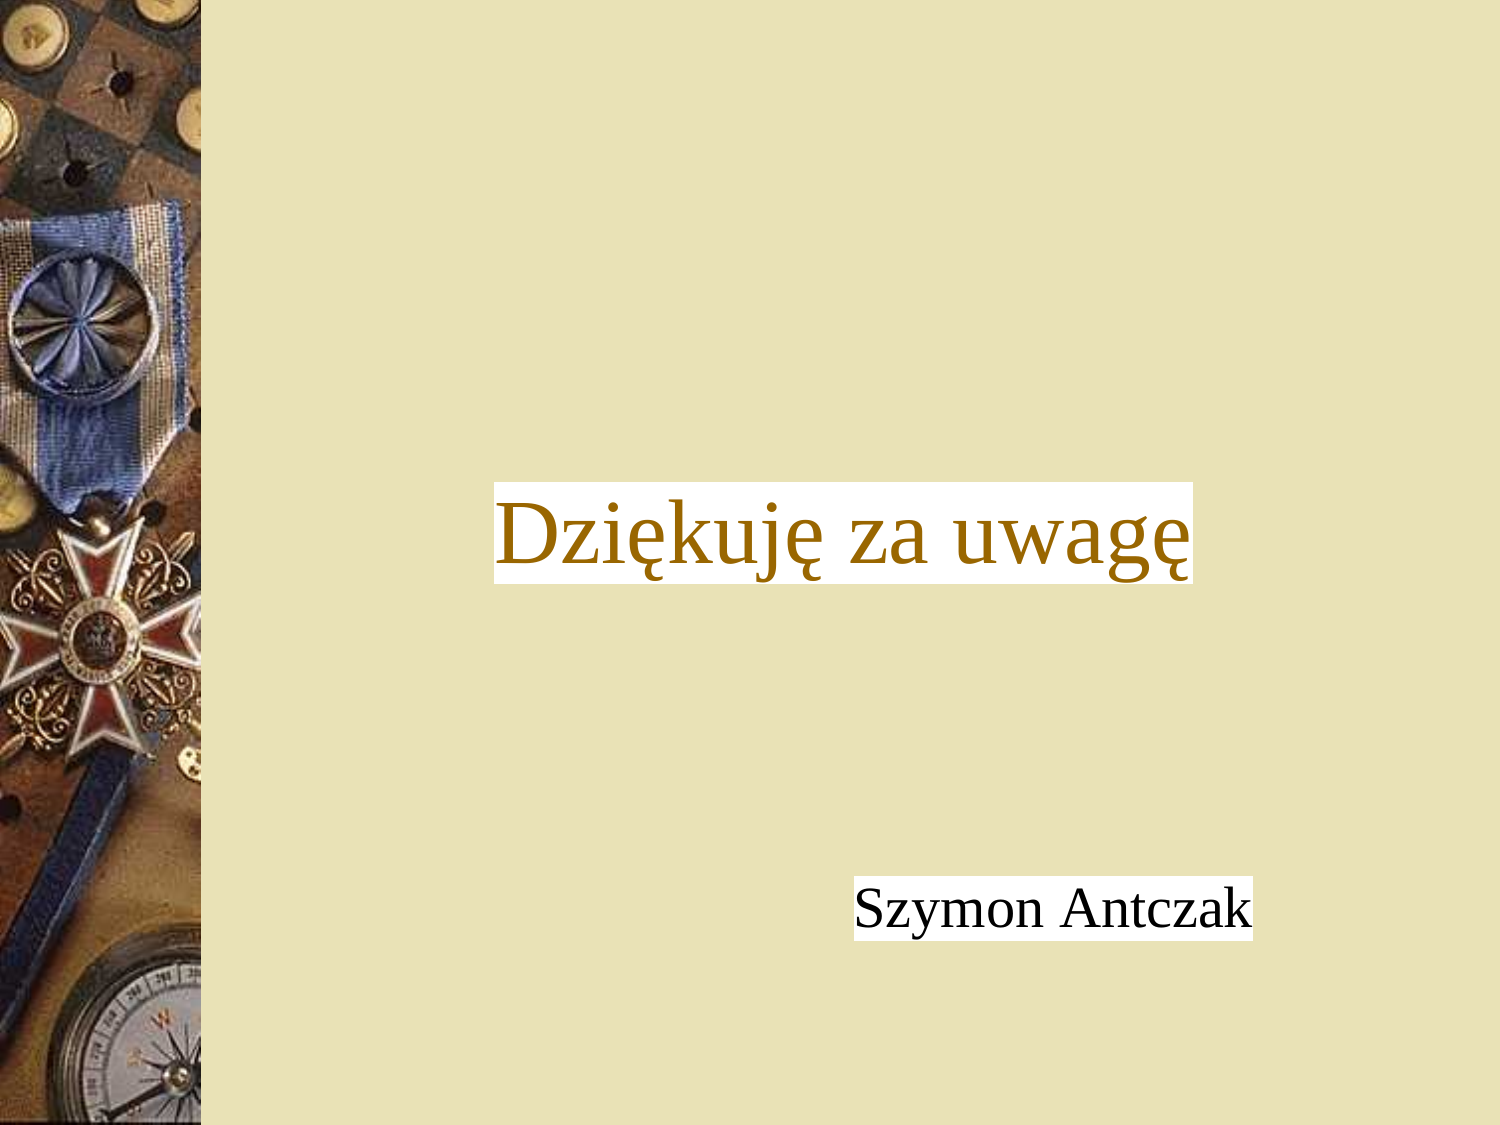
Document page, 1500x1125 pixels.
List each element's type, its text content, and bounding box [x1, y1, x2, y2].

picture [0, 0, 201, 1125]
list Szymon Antczak [838, 862, 1418, 1088]
title Dziękuję za uwagę [224, 274, 1463, 780]
